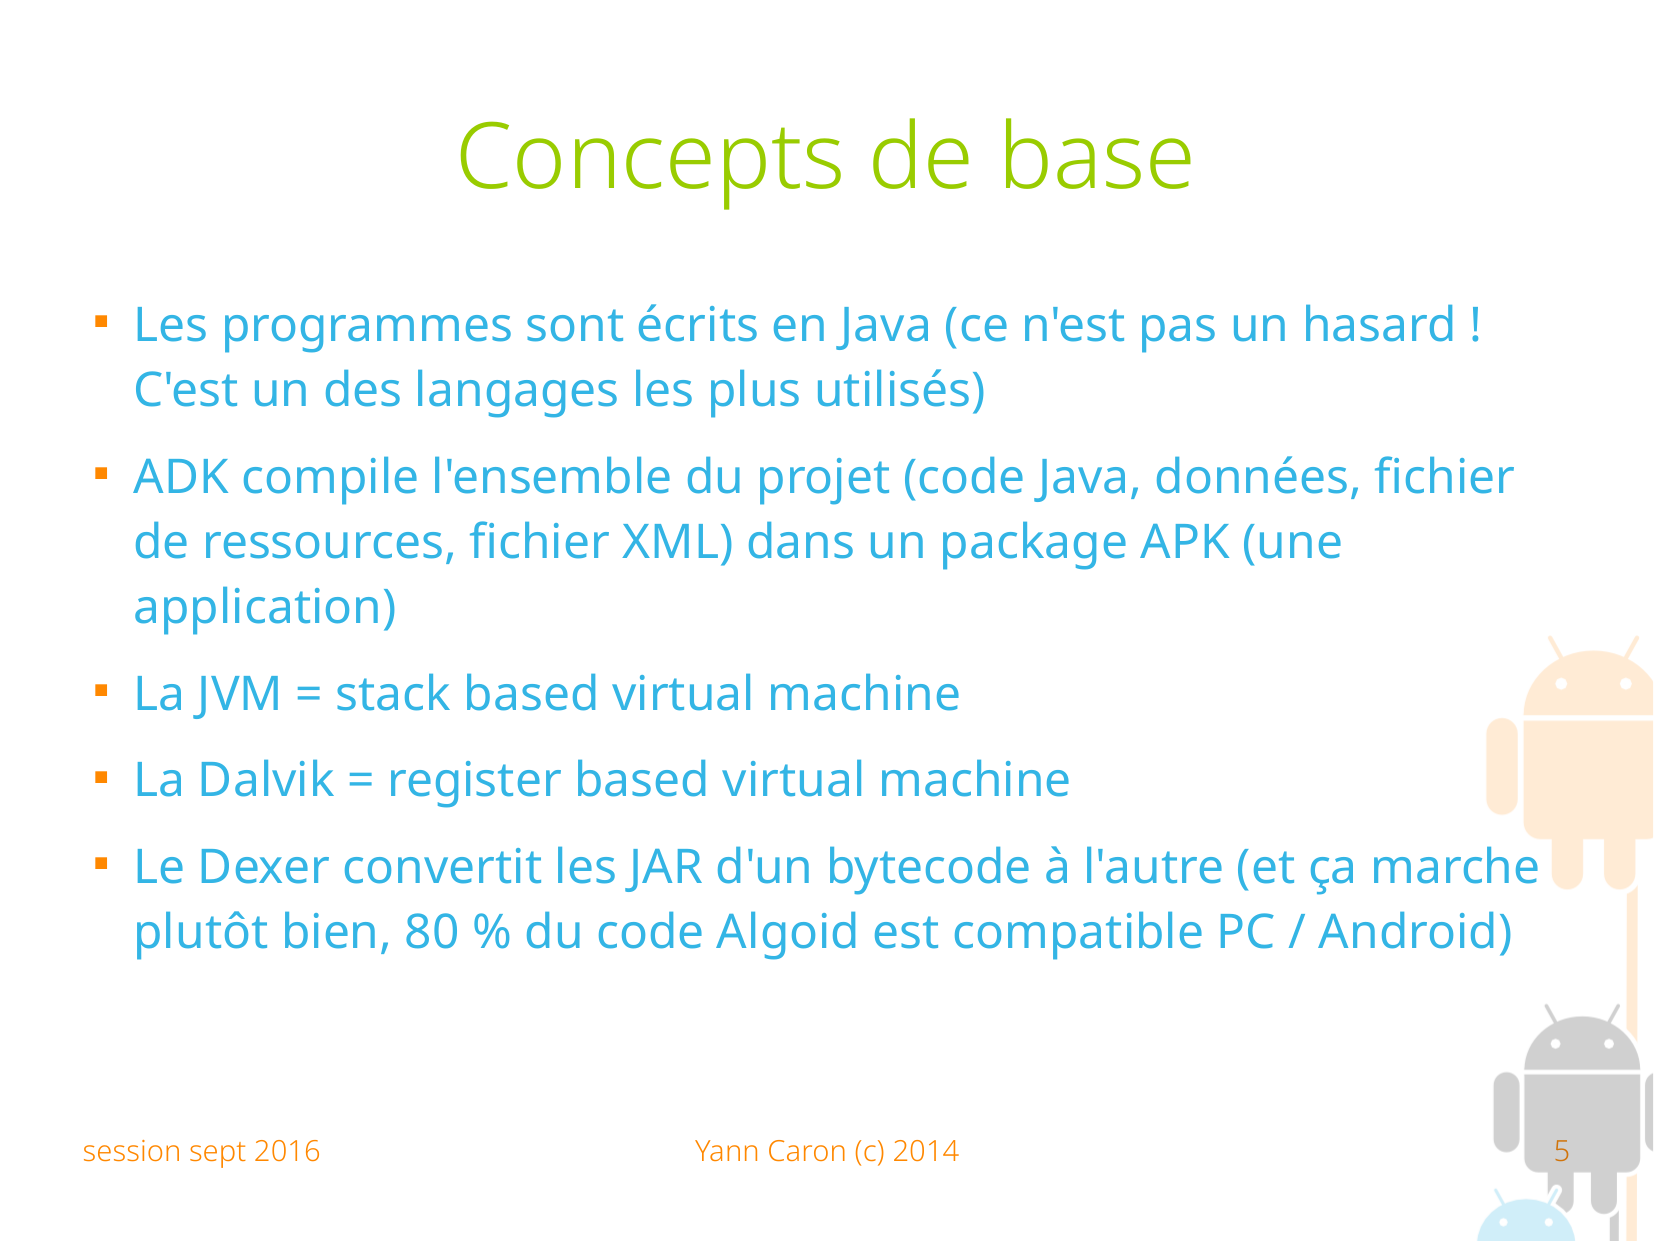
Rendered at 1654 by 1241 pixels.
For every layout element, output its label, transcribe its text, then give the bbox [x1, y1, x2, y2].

picture [240, 423, 1654, 1241]
list Les programmes sont écrits en Java (ce n'est pas un hasard ! C'est un des langages les plus utilisés) ADK compile l'ensemble du projet (code Java, données, fichier de ressources, fichier XML) dans un package APK (une application) La JVM = stack based virtual machine La Dalvik = register based virtual machine Le Dexer convertit les JAR d'un bytecode à l'autre (et ça marche plutôt bien, 80 % du code Algoid est compatible PC / Android) [82, 290, 1571, 1010]
title Concepts de base [82, 49, 1571, 257]
